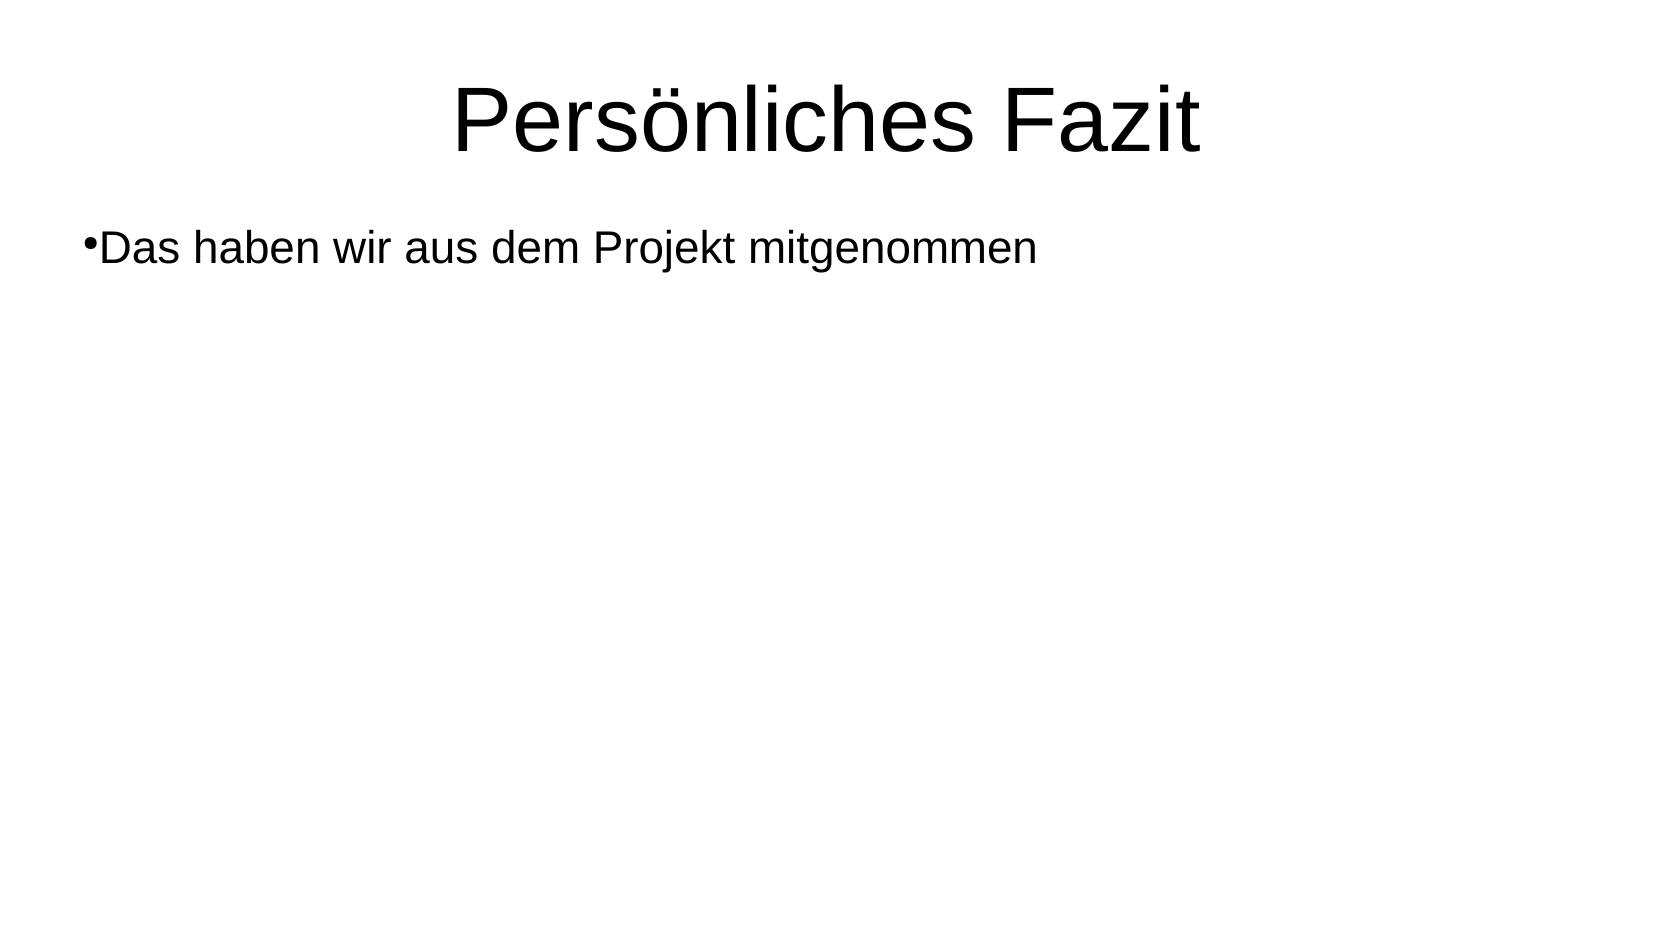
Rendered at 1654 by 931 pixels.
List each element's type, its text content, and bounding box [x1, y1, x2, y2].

list Das haben wir aus dem Projekt mitgenommen [82, 217, 1571, 758]
title Persönliches Fazit [82, 37, 1571, 193]
